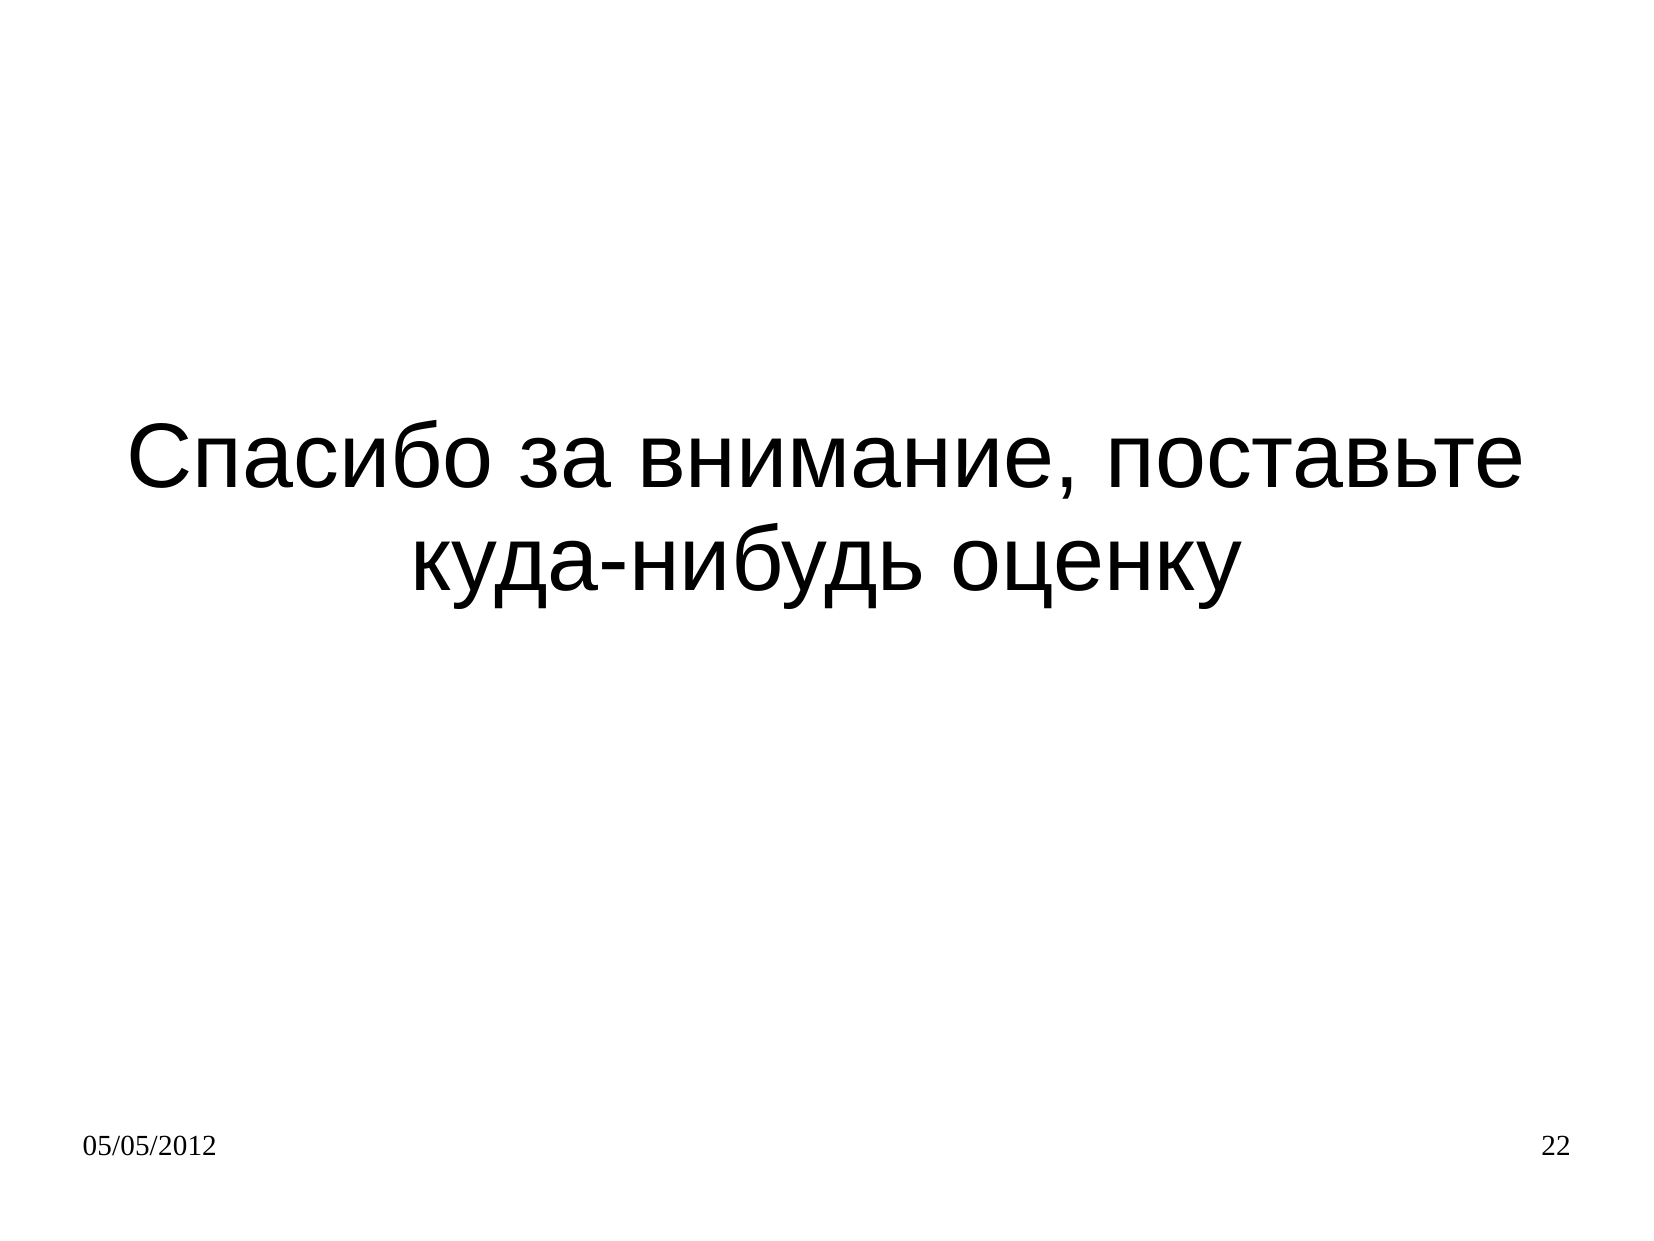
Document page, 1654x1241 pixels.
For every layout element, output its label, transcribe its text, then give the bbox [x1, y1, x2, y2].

title Спасибо за внимание, поставьте куда-нибудь оценку [82, 403, 1571, 611]
